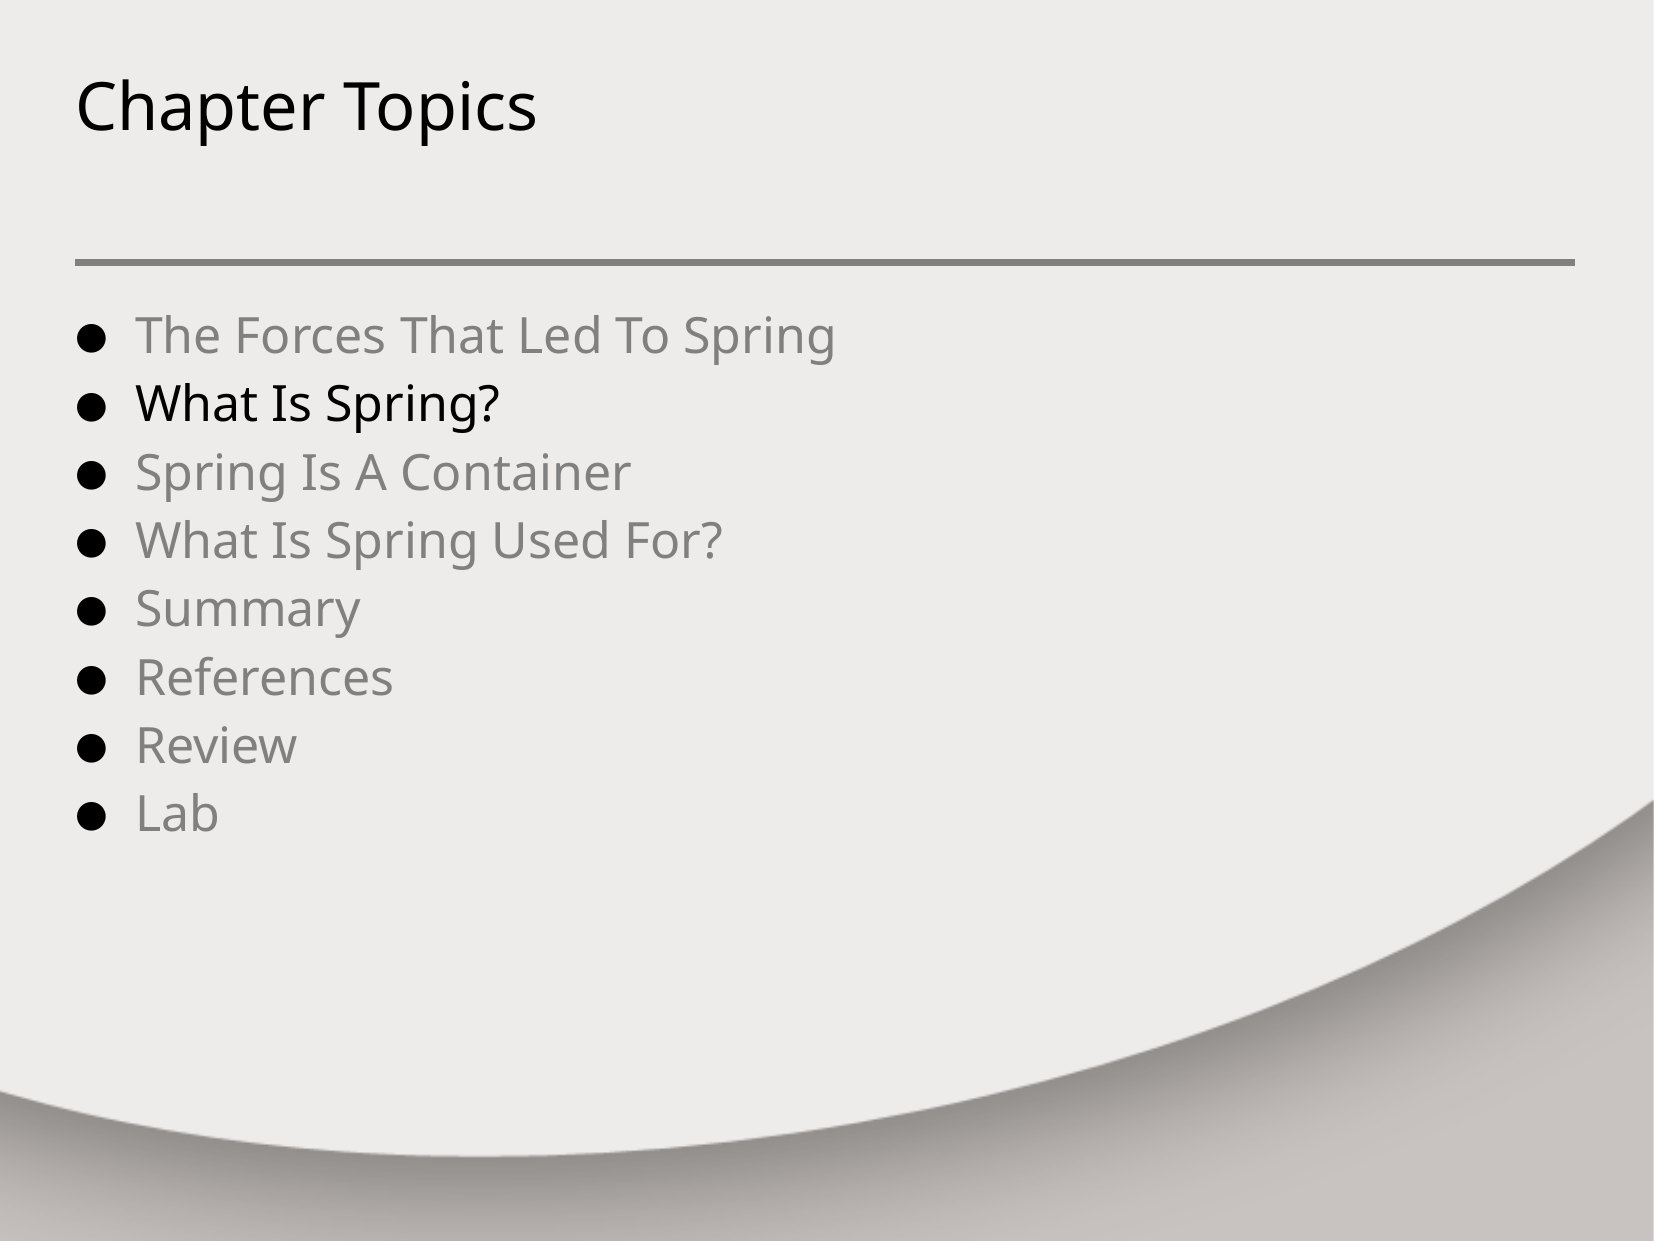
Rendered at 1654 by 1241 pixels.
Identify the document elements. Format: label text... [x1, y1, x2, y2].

title Chapter Topics [75, 75, 1576, 226]
list The Forces That Led To Spring What Is Spring? Spring Is A Container What Is Spring Used For? Summary References Review Lab [75, 300, 1576, 1163]
picture [0, 0, 1654, 1241]
